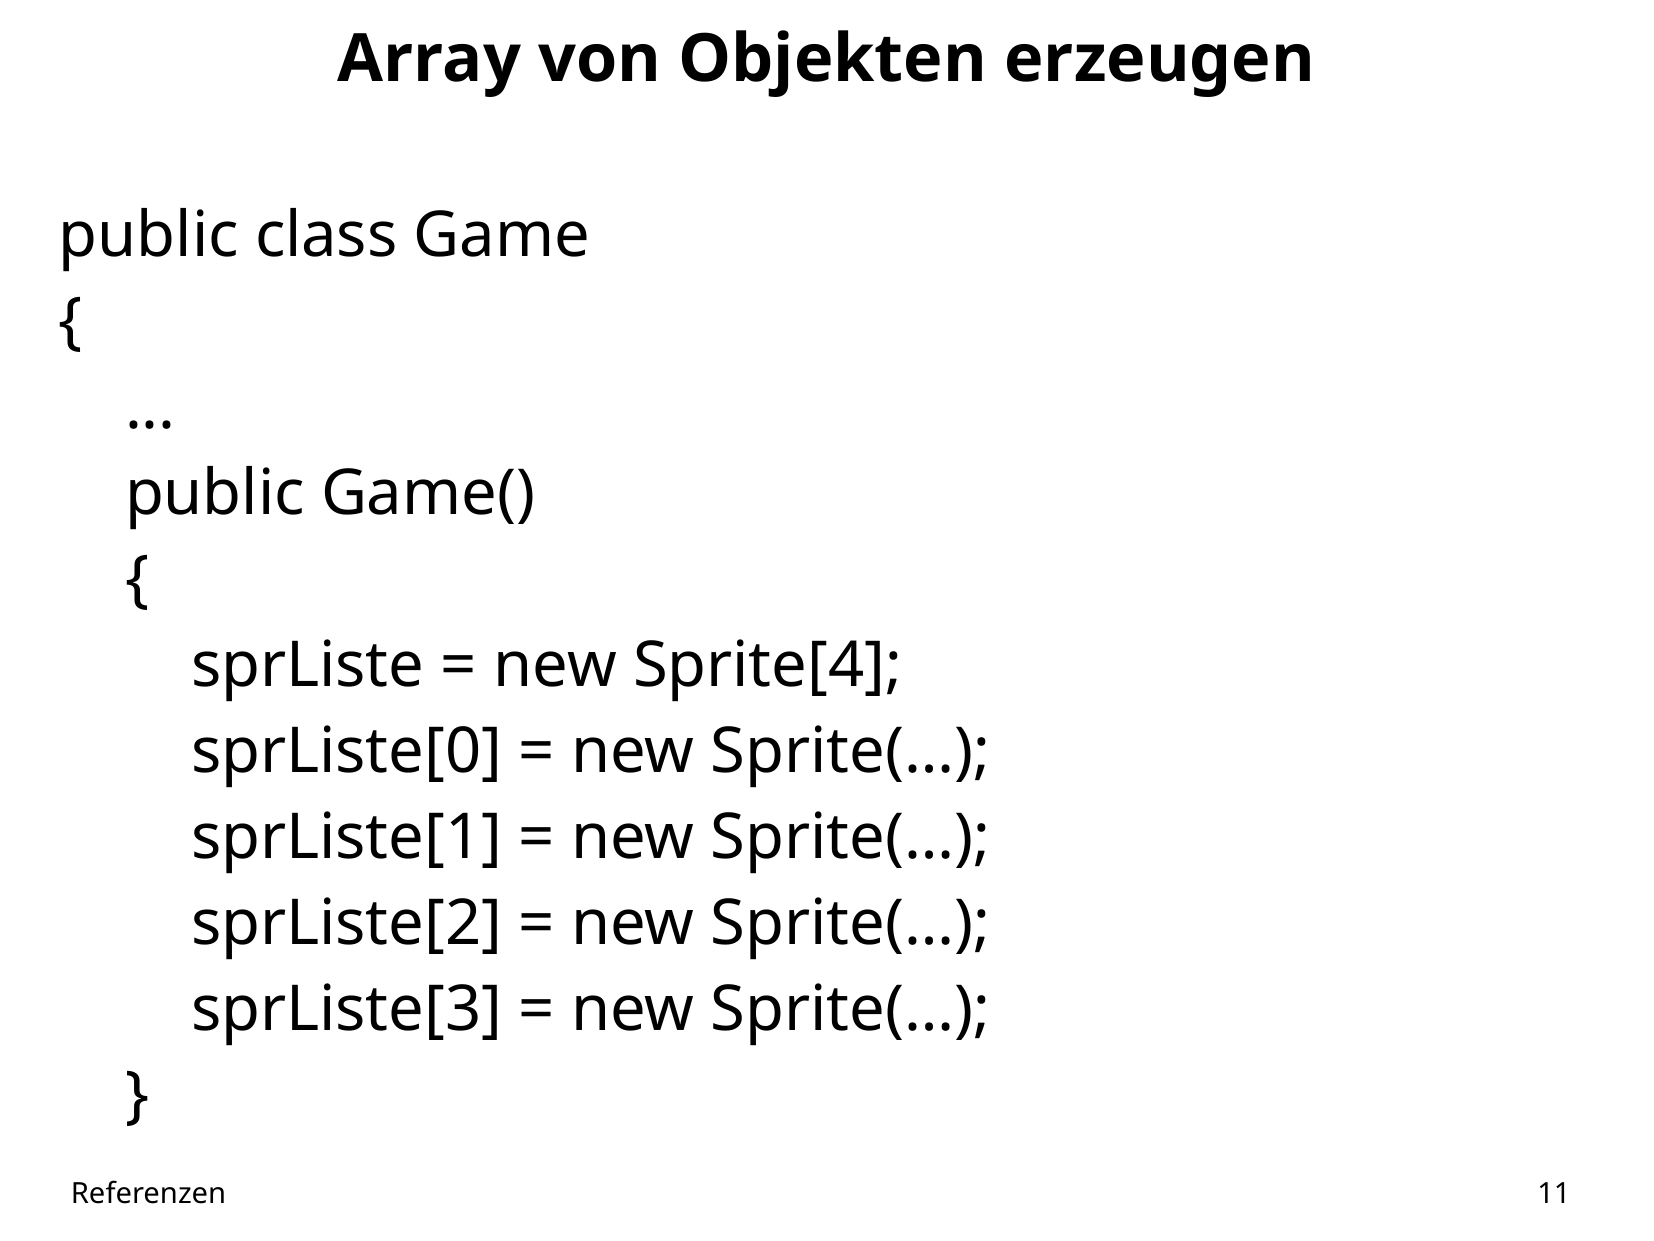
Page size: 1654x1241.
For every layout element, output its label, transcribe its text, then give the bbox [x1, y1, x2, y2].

title Array von Objekten erzeugen [0, 5, 1654, 107]
list public class Game { ... public Game() { sprListe = new Sprite[4]; sprListe[0] = new Sprite(…); sprListe[1] = new Sprite(…); sprListe[2] = new Sprite(…); sprListe[3] = new Sprite(…); } [59, 188, 1536, 1146]
